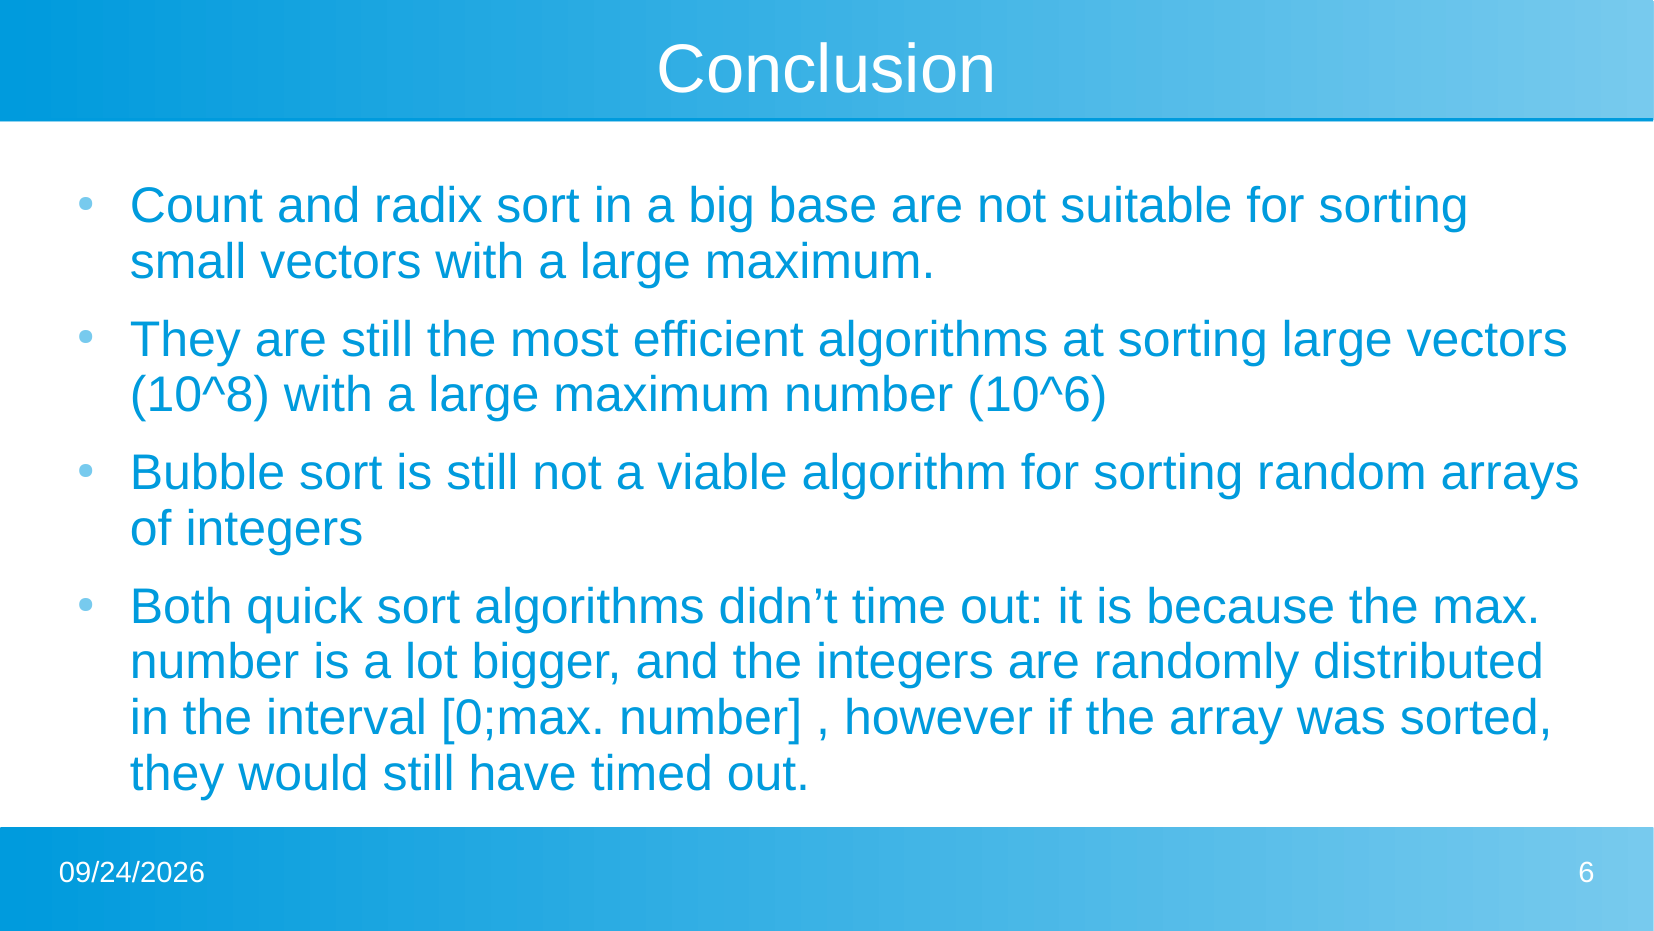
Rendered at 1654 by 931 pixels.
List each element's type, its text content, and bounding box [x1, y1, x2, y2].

list Count and radix sort in a big base are not suitable for sorting small vectors with a large maximum. They are still the most efficient algorithms at sorting large vectors (10^8) with a large maximum number (10^6) Bubble sort is still not a viable algorithm for sorting random arrays of integers Both quick sort algorithms didn’t time out: it is because the max. number is a lot bigger, and the integers are randomly distributed in the interval [0;max. number] , however if the array was sorted, they would still have timed out. [59, 177, 1595, 768]
title Conclusion [59, 29, 1595, 108]
